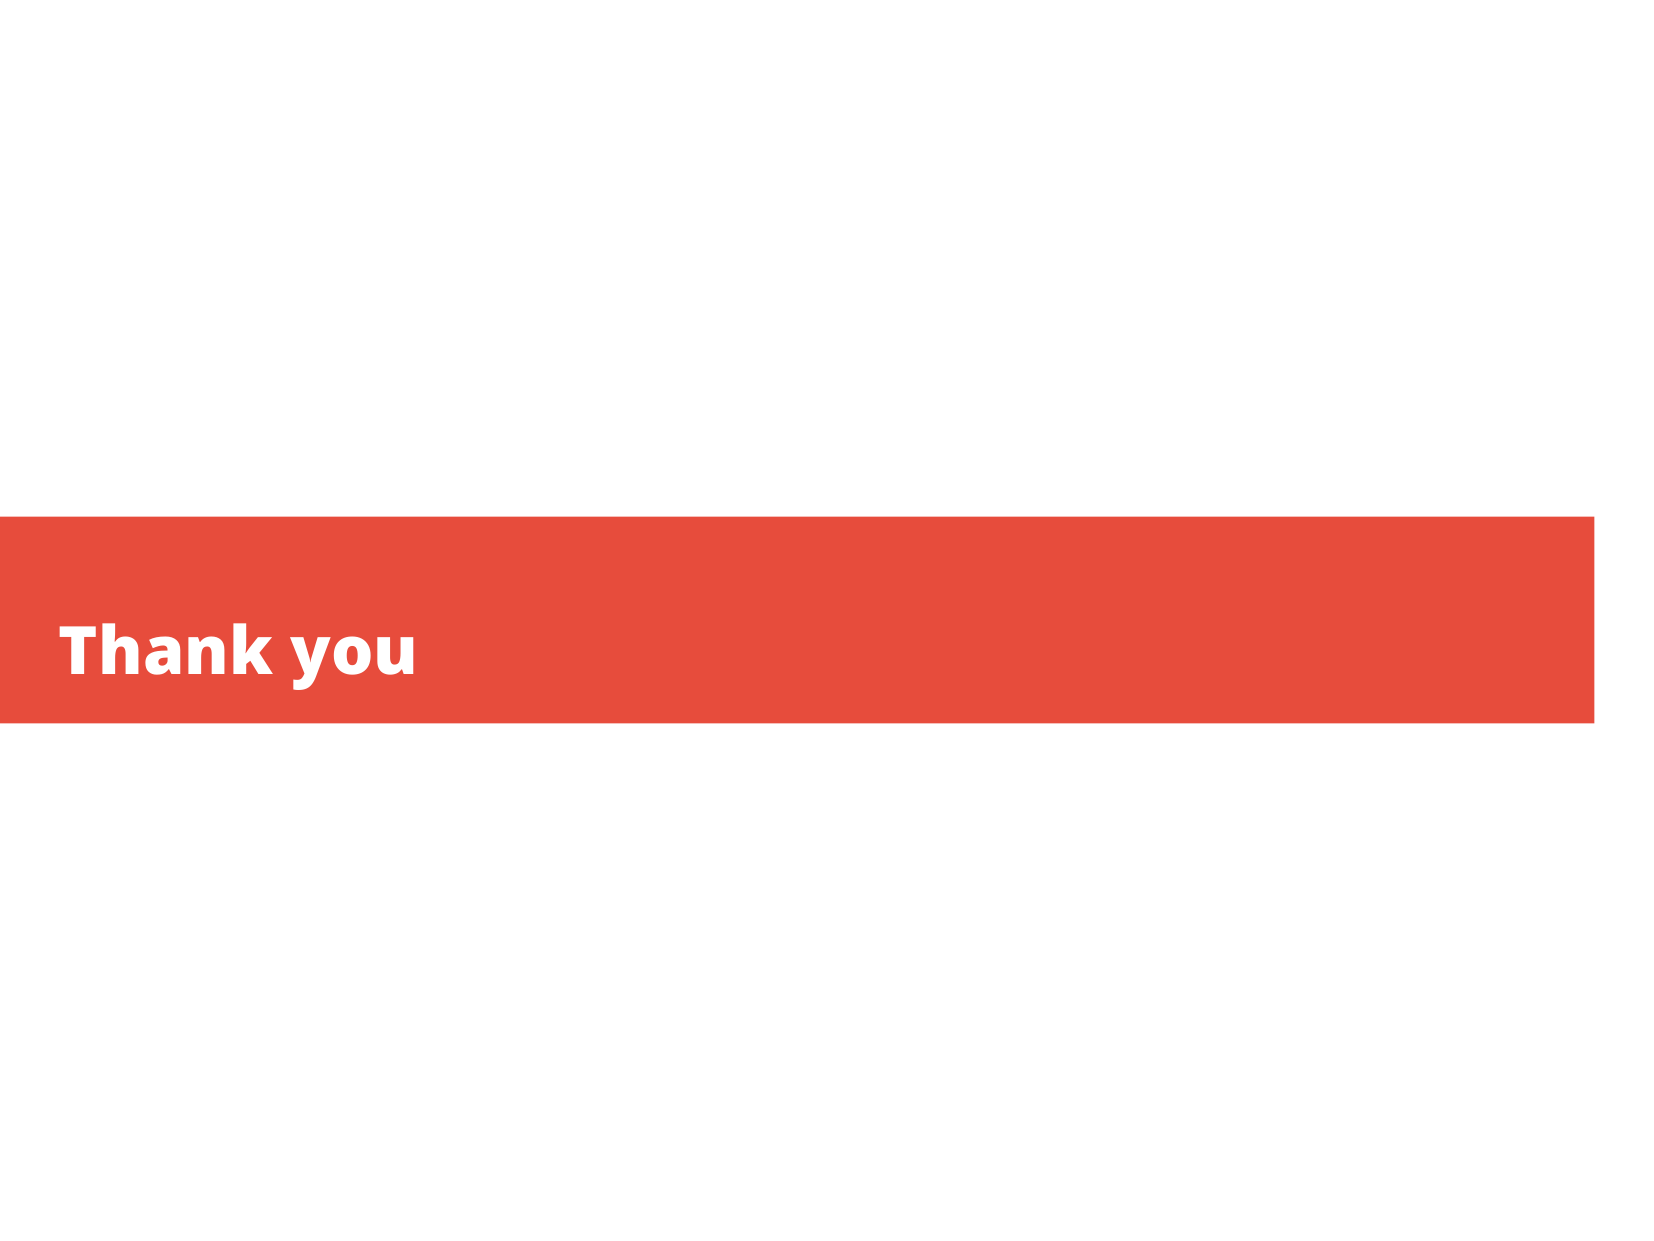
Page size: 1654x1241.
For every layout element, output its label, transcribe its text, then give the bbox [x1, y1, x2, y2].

title Thank you [59, 546, 1595, 694]
